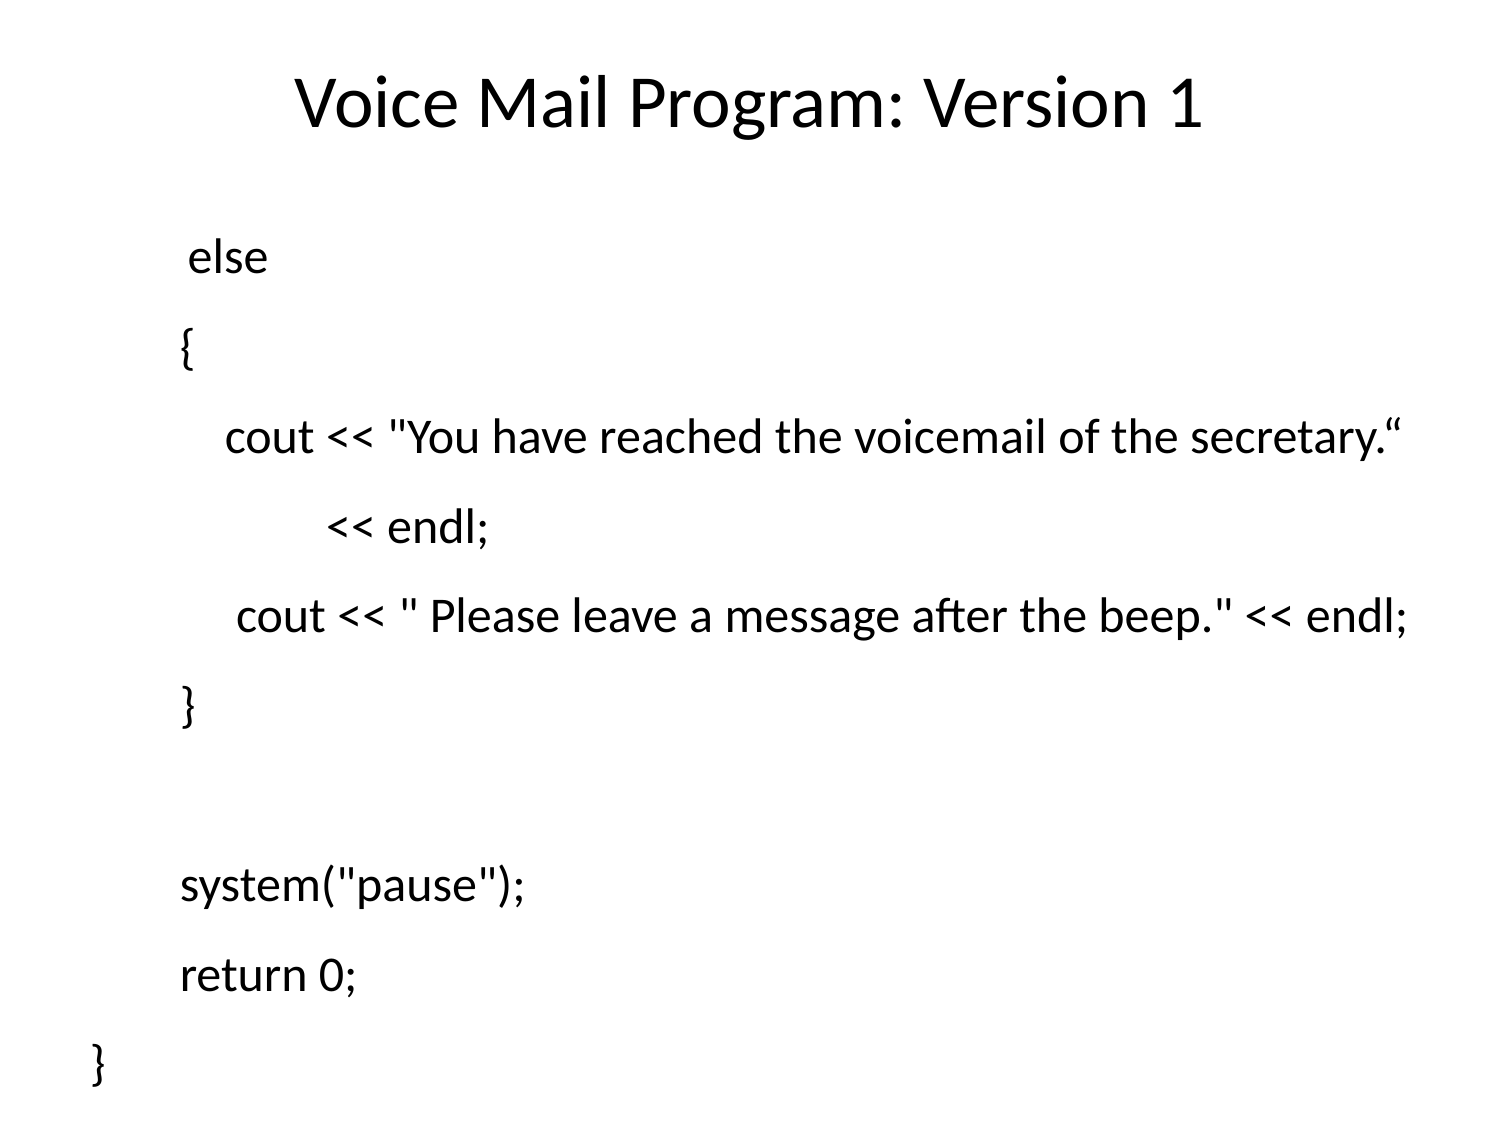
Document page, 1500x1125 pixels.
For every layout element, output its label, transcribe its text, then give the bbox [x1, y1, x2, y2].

list else { cout << "You have reached the voicemail of the secretary.“ << endl; cout << " Please leave a message after the beep." << endl; } system("pause"); return 0; } [75, 212, 1450, 955]
title Voice Mail Program: Version 1 [75, 45, 1425, 212]
